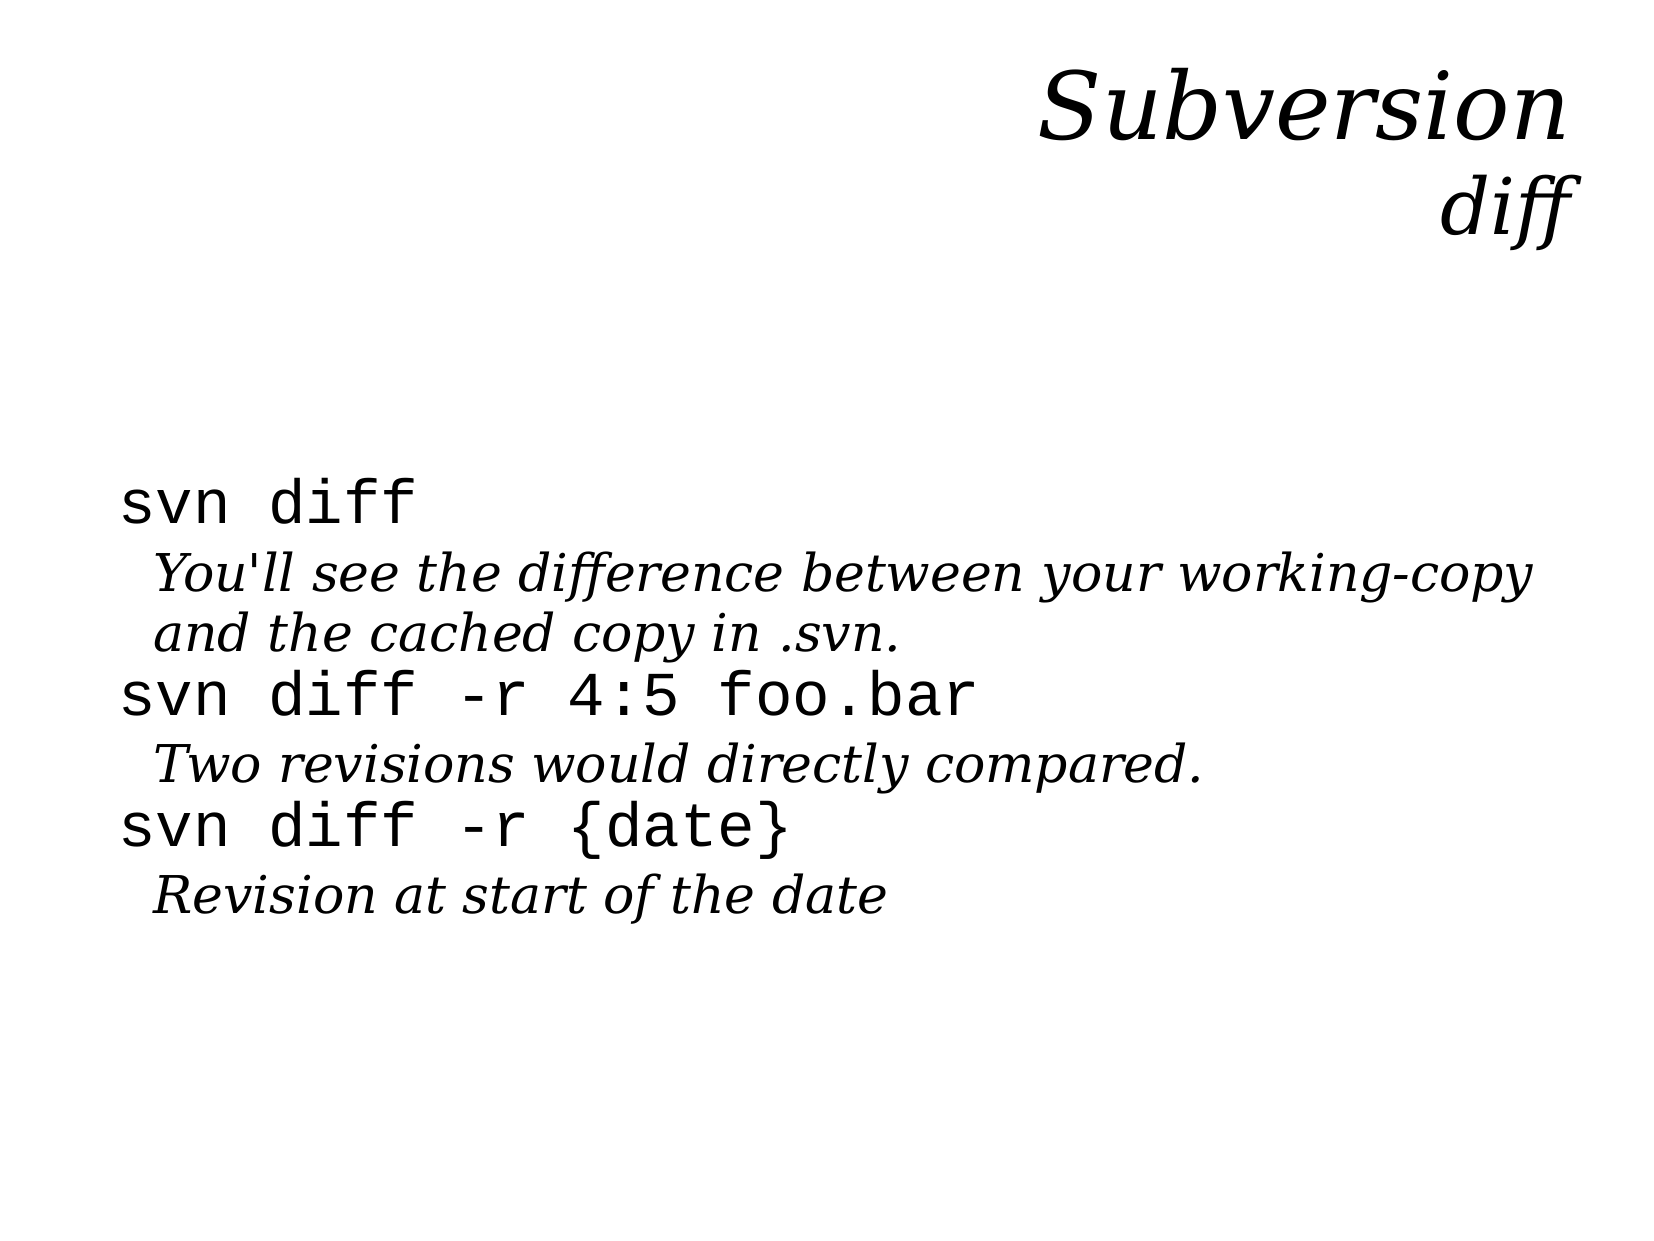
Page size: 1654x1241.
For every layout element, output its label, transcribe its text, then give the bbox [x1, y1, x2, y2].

title Subversion diff [82, 52, 1571, 254]
subtitle svn diff You'll see the difference between your working-copy and the cached copy in .svn. svn diff -r 4:5 foo.bar Two revisions would directly compared. svn diff -r {date} Revision at start of the date [82, 297, 1571, 1101]
